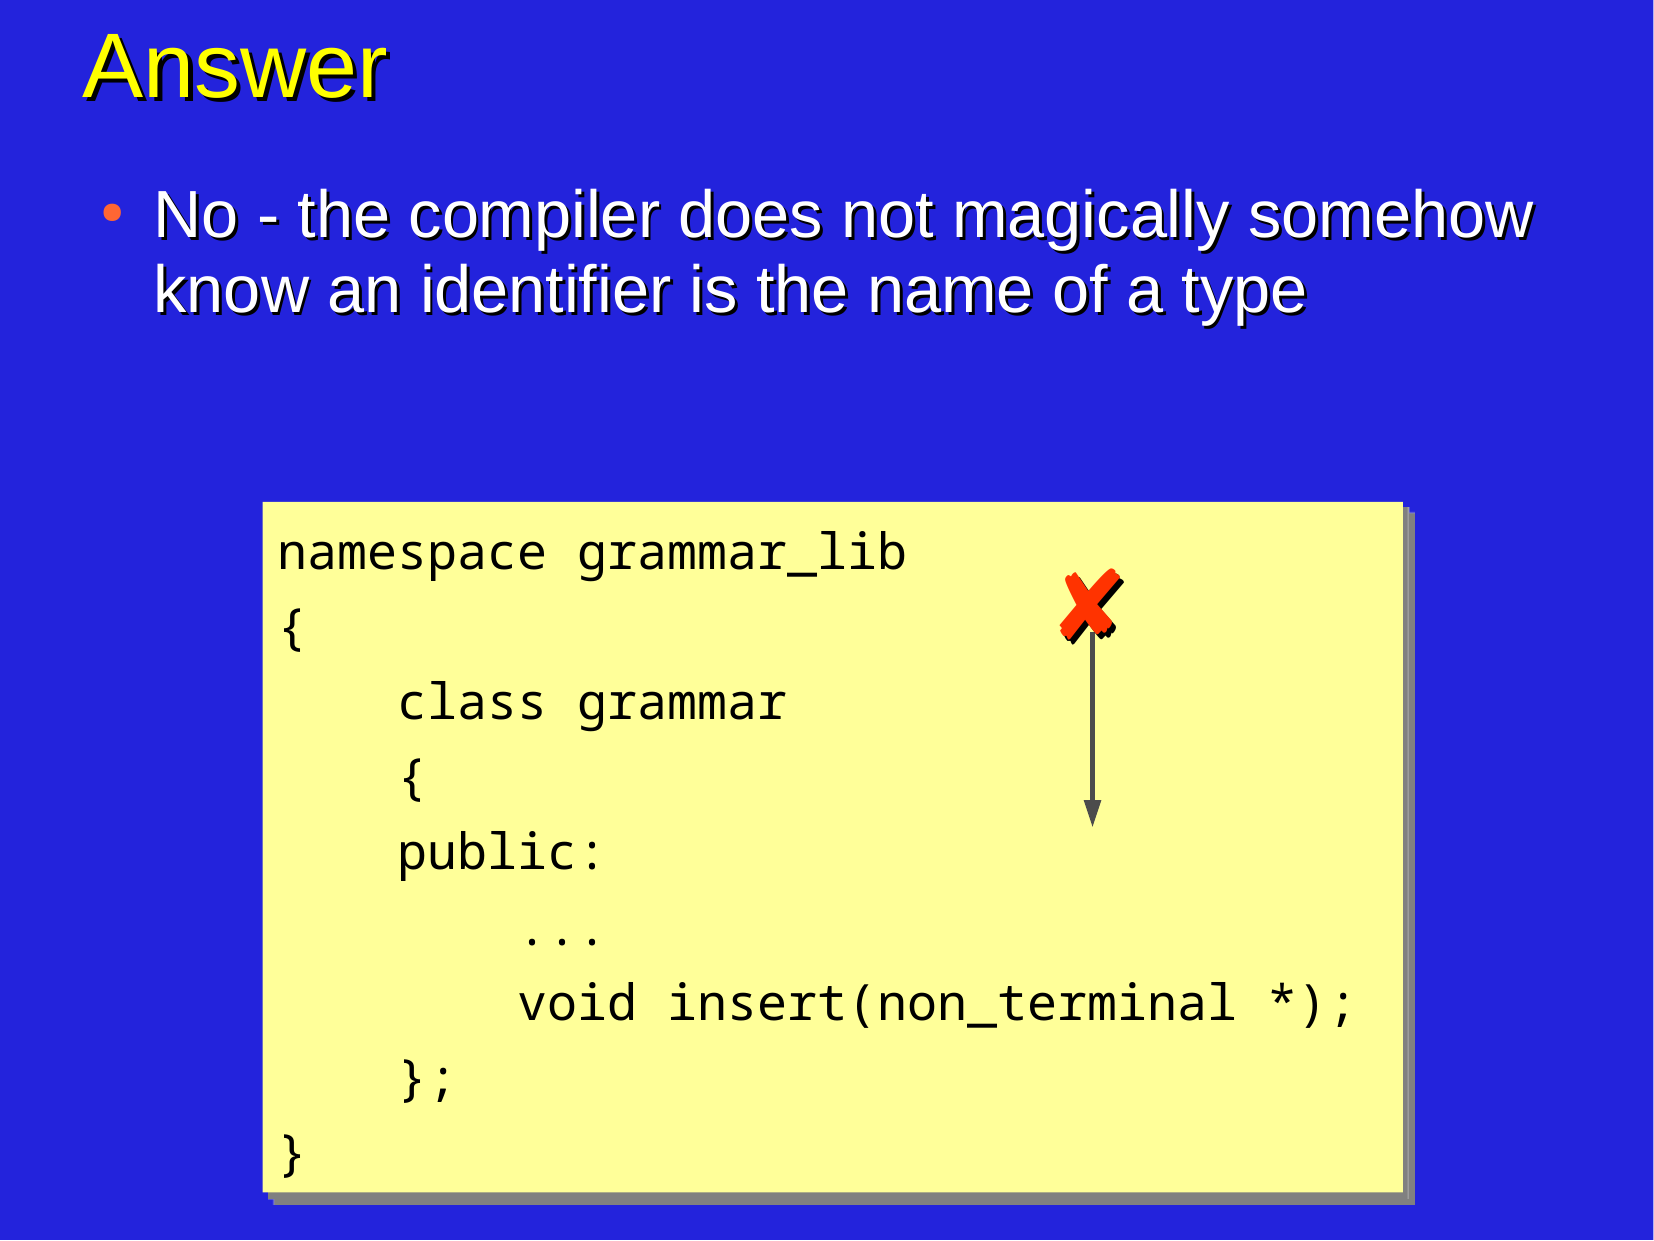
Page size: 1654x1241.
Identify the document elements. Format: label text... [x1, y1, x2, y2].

text_box  [1033, 516, 1211, 681]
text_box namespace grammar_lib { class grammar { public: ... void insert(non_terminal *); }; } [262, 501, 1403, 1193]
list No - the compiler does not magically somehow know an identifier is the name of a type [82, 177, 1571, 1182]
title Answer [82, 2, 1571, 130]
